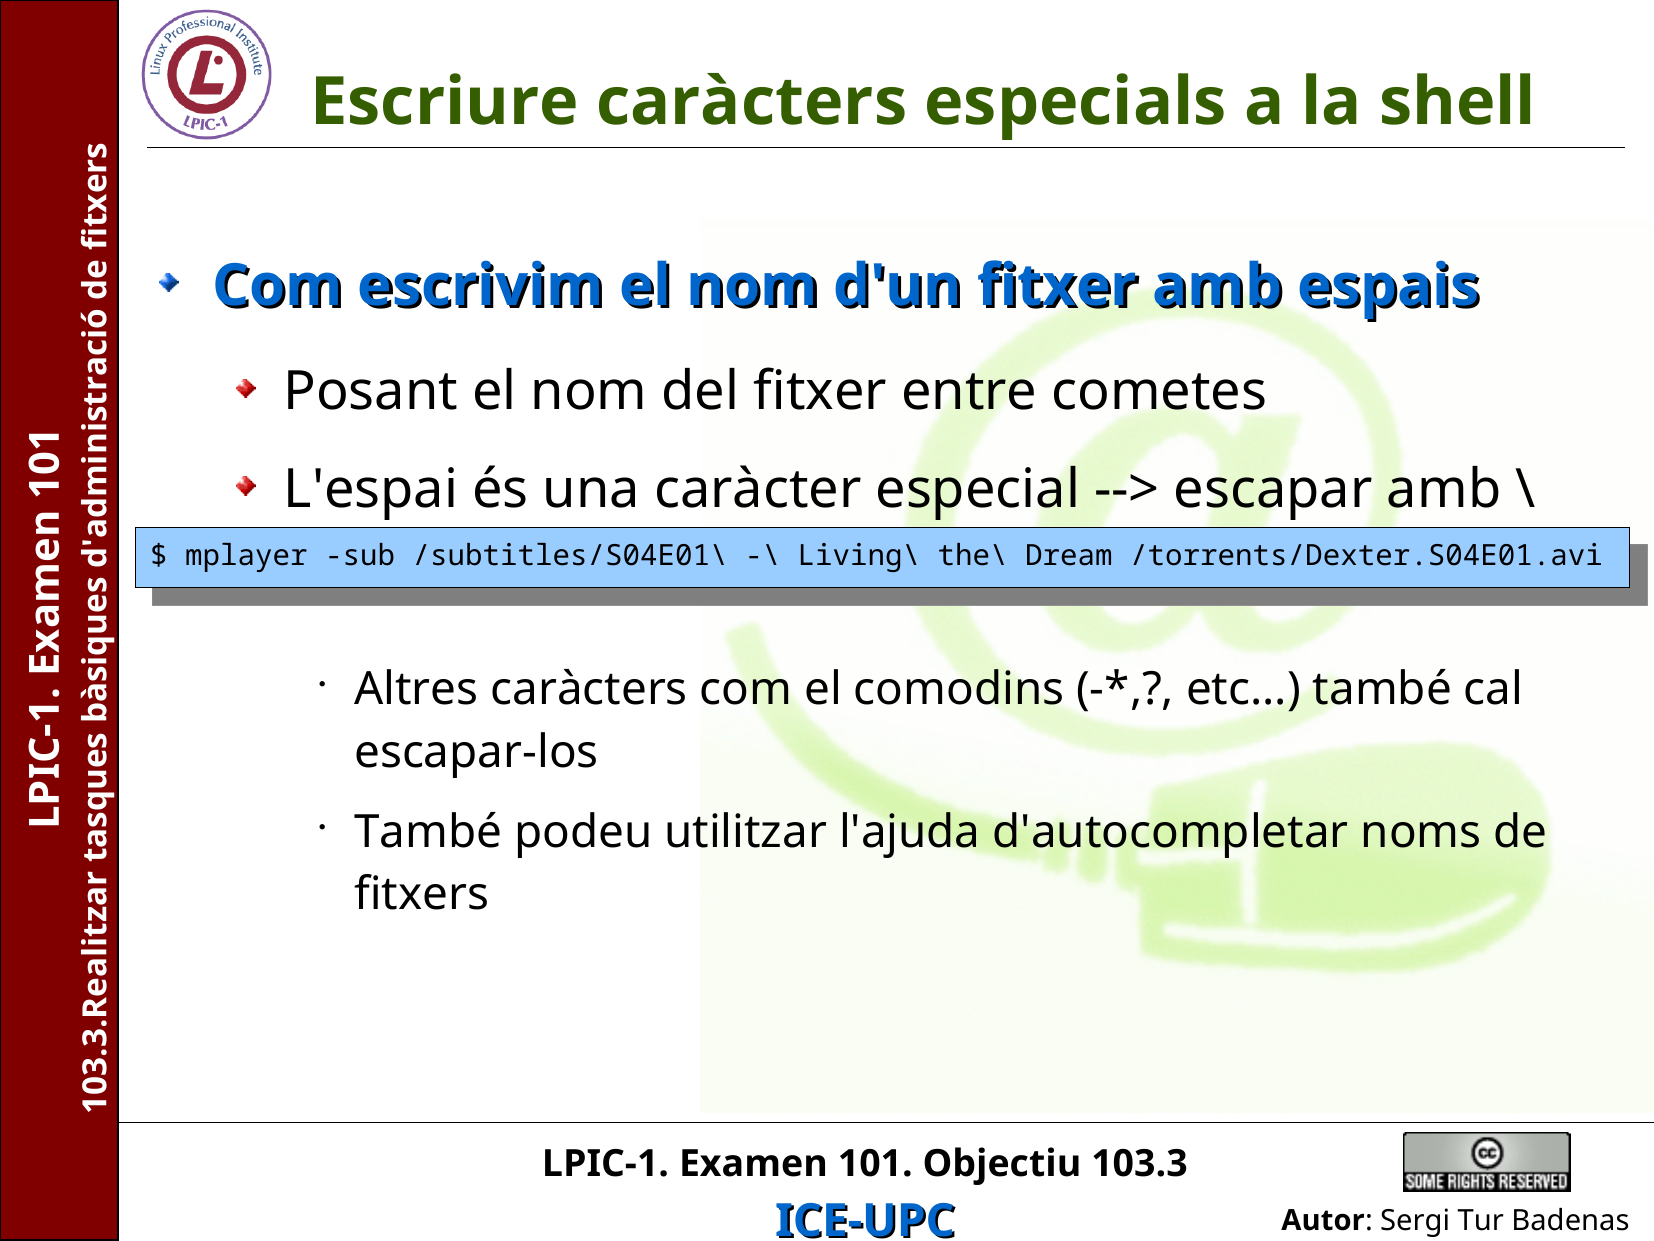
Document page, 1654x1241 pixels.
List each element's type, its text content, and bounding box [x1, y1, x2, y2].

title Escriure caràcters especials a la shell [212, 56, 1635, 141]
picture [700, 217, 1654, 1113]
picture [1403, 1132, 1571, 1192]
picture [135, 5, 277, 142]
text_box $ mplayer -sub /subtitles/S04E01\ -\ Living\ the\ Dream /torrents/Dexter.S04E01.avi [135, 527, 1630, 588]
list Com escrivim el nom d'un fitxer amb espais Posant el nom del fitxer entre cometes L'espai és una caràcter especial --> escapar amb \ Altres caràcters com el comodins (-*,?, etc...) també cal escapar-los També podeu utilitzar l'ajuda d'autocompletar noms de fitxers [141, 242, 1630, 527]
list Com escrivim el nom d'un fitxer amb espais Posant el nom del fitxer entre cometes L'espai és una caràcter especial --> escapar amb \ Altres caràcters com el comodins (-*,?, etc...) també cal escapar-los També podeu utilitzar l'ajuda d'autocompletar noms de fitxers [141, 588, 1630, 1078]
